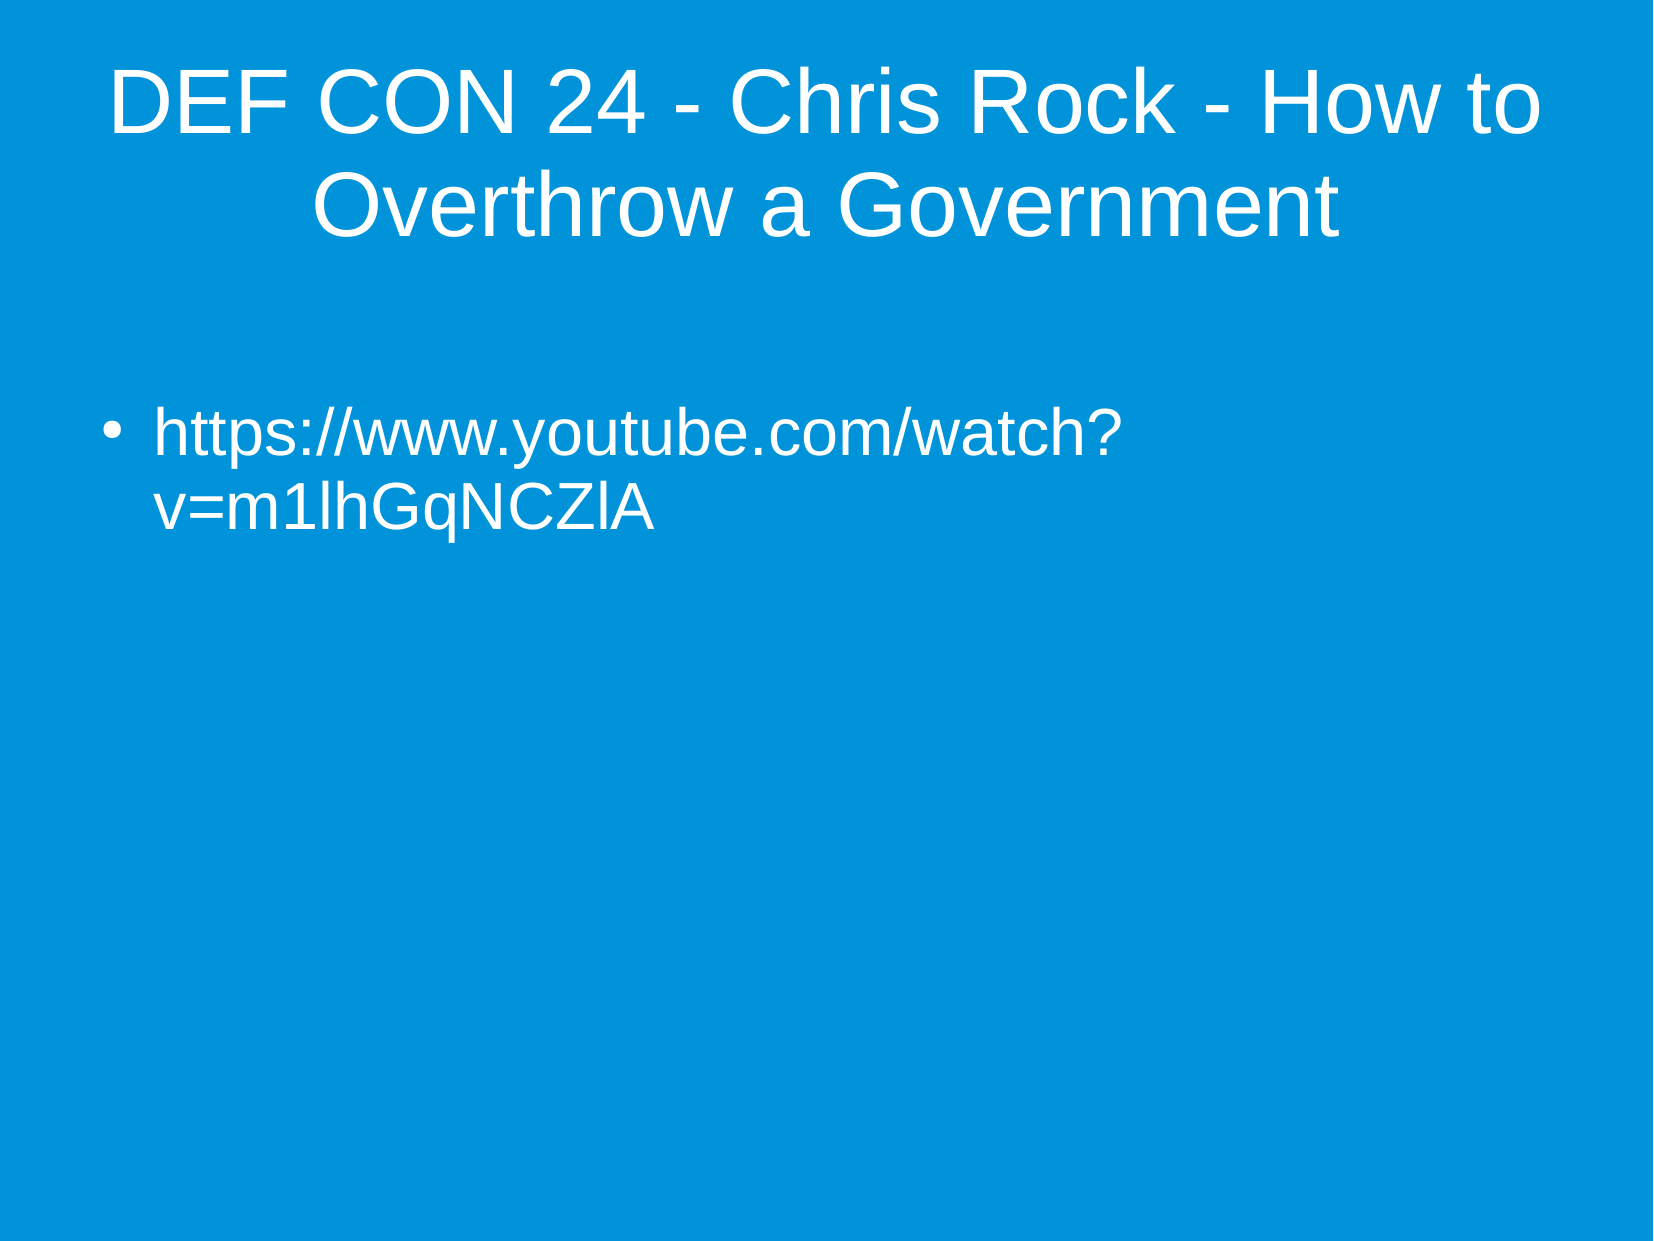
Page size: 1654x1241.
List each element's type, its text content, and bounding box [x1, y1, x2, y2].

title DEF CON 24 - Chris Rock - How to Overthrow a Government [82, 49, 1571, 257]
list https://www.youtube.com/watch?v=m1lhGqNCZlA [82, 290, 1571, 1010]
